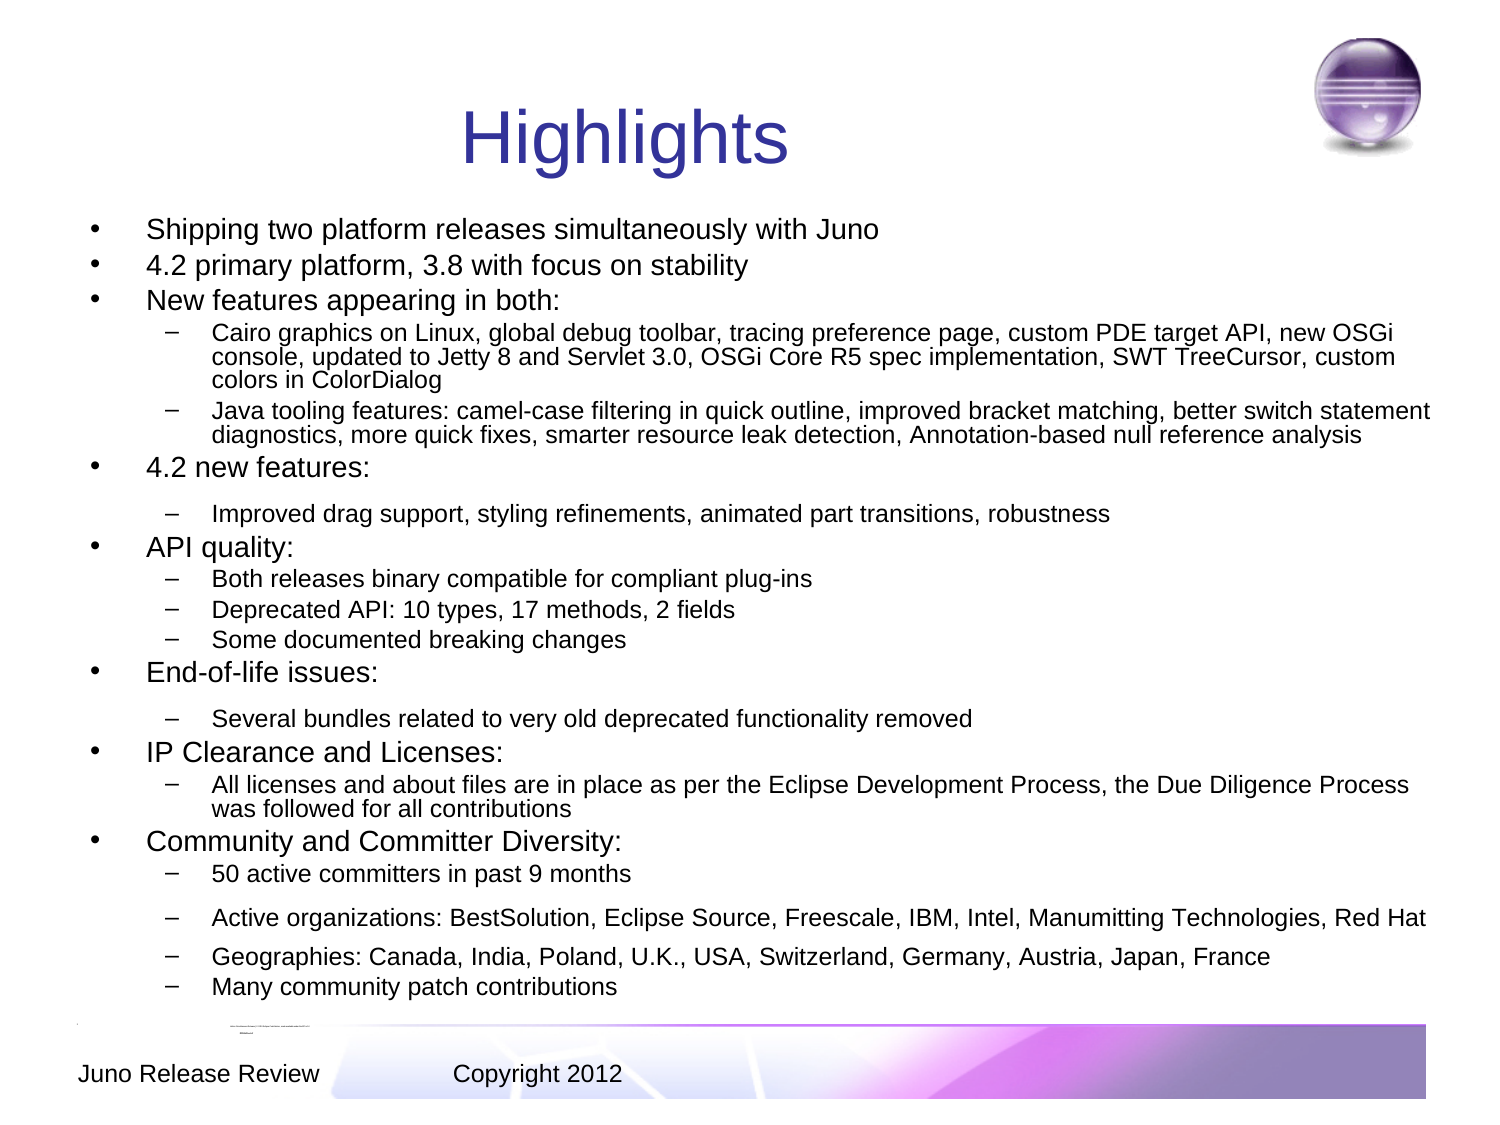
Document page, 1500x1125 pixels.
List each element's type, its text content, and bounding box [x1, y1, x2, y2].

title Highlights [74, 45, 1176, 233]
list Shipping two platform releases simultaneously with Juno 4.2 primary platform, 3.8 with focus on stability New features appearing in both: Cairo graphics on Linux, global debug toolbar, tracing preference page, custom PDE target API, new OSGi console, updated to Jetty 8 and Servlet 3.0, OSGi Core R5 spec implementation, SWT TreeCursor, custom colors in ColorDialog Java tooling features: camel-case filtering in quick outline, improved bracket matching, better switch statement diagnostics, more quick fixes, smarter resource leak detection, Annotation-based null reference analysis 4.2 new features: Improved drag support, styling refinements, animated part transitions, robustness API quality: Both releases binary compatible for compliant plug-ins Deprecated API: 10 types, 17 methods, 2 fields Some documented breaking changes End-of-life issues: Several bundles related to very old deprecated functionality removed IP Clearance and Licenses: All licenses and about files are in place as per the Eclipse Development Process, the Due Diligence Process was followed for all contributions Community and Committer Diversity: 50 active committers in past 9 months Active organizations: BestSolution, Eclipse Source, Freescale, IBM, Intel, Manumitting Technologies, Red Hat Geographies: Canada, India, Poland, U.K., USA, Switzerland, Germany, Austria, Japan, France Many community patch contributions [75, 210, 1463, 1077]
picture [1307, 37, 1426, 157]
picture [225, 1077, 1426, 1099]
